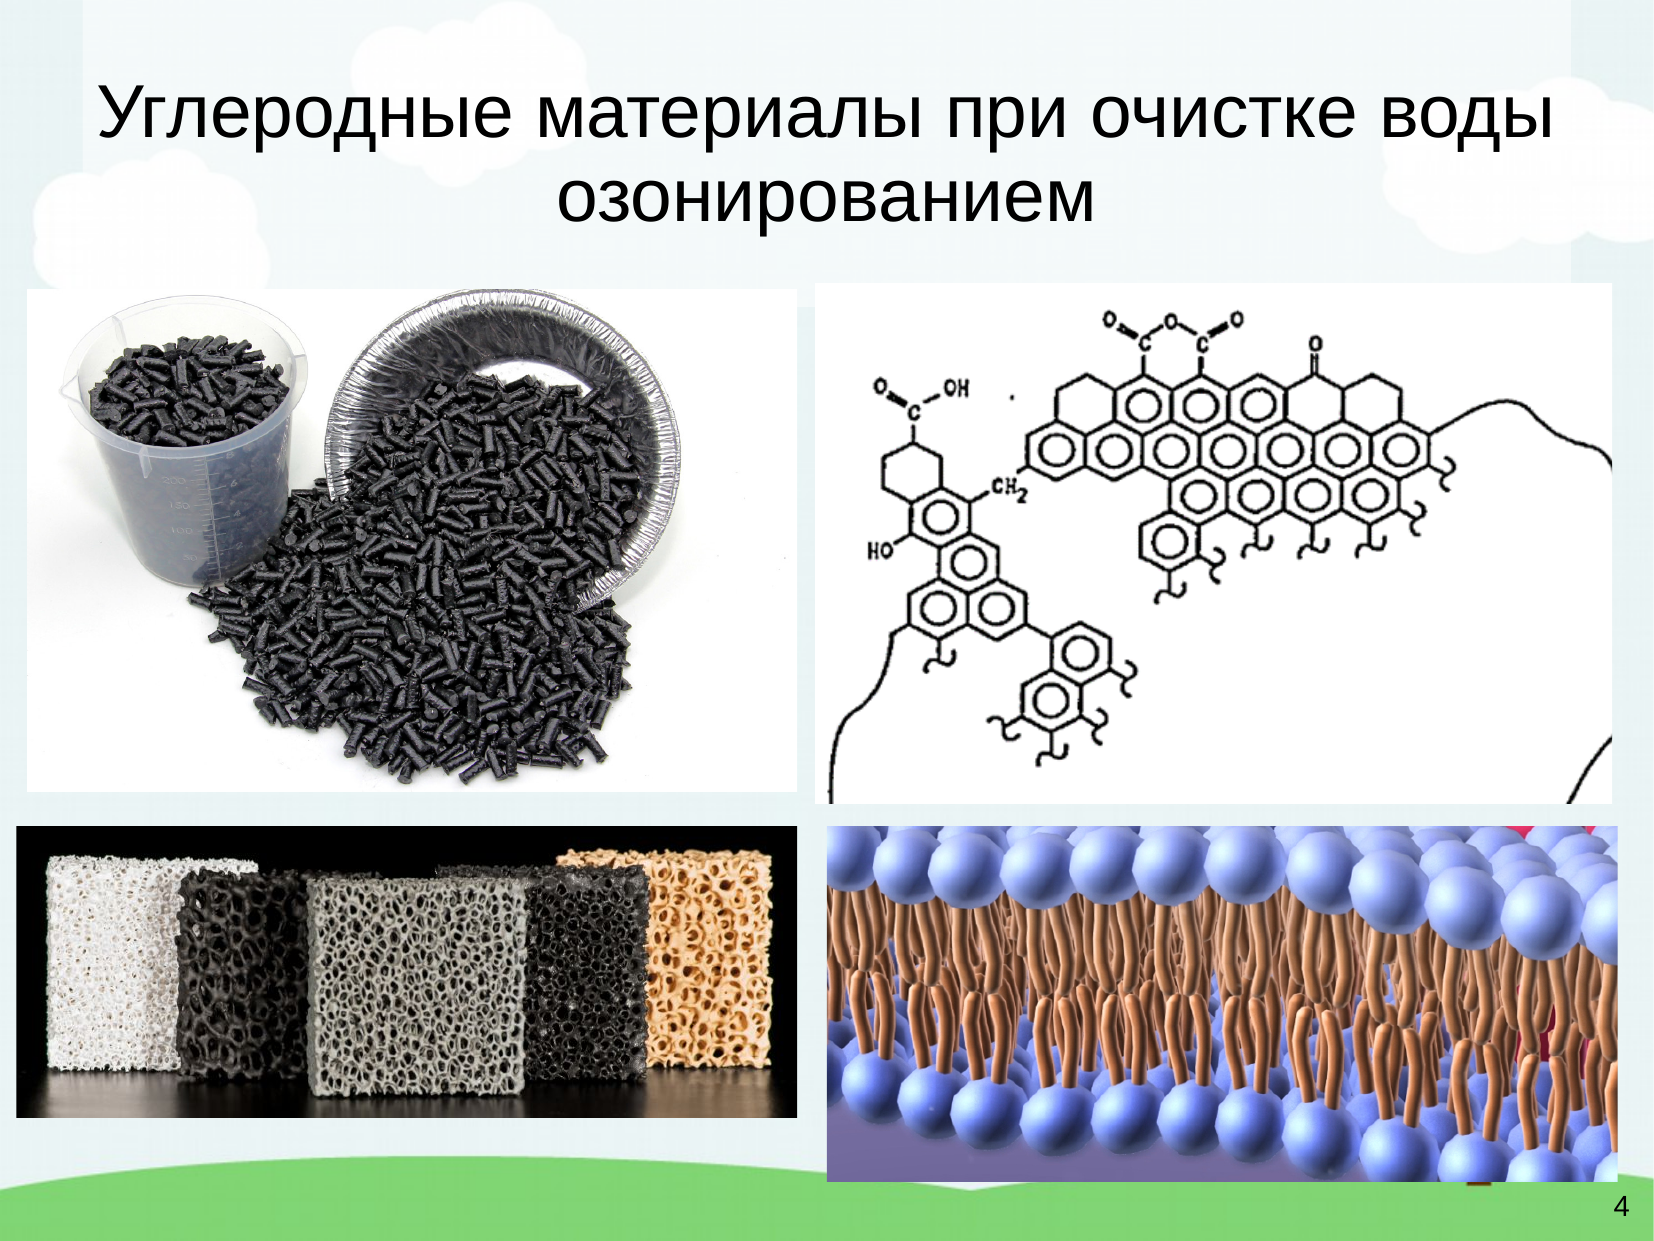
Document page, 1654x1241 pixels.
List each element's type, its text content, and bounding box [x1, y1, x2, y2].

title Углеродные материалы при очистке воды озонированием [82, 0, 1571, 307]
picture [0, 0, 1654, 1241]
